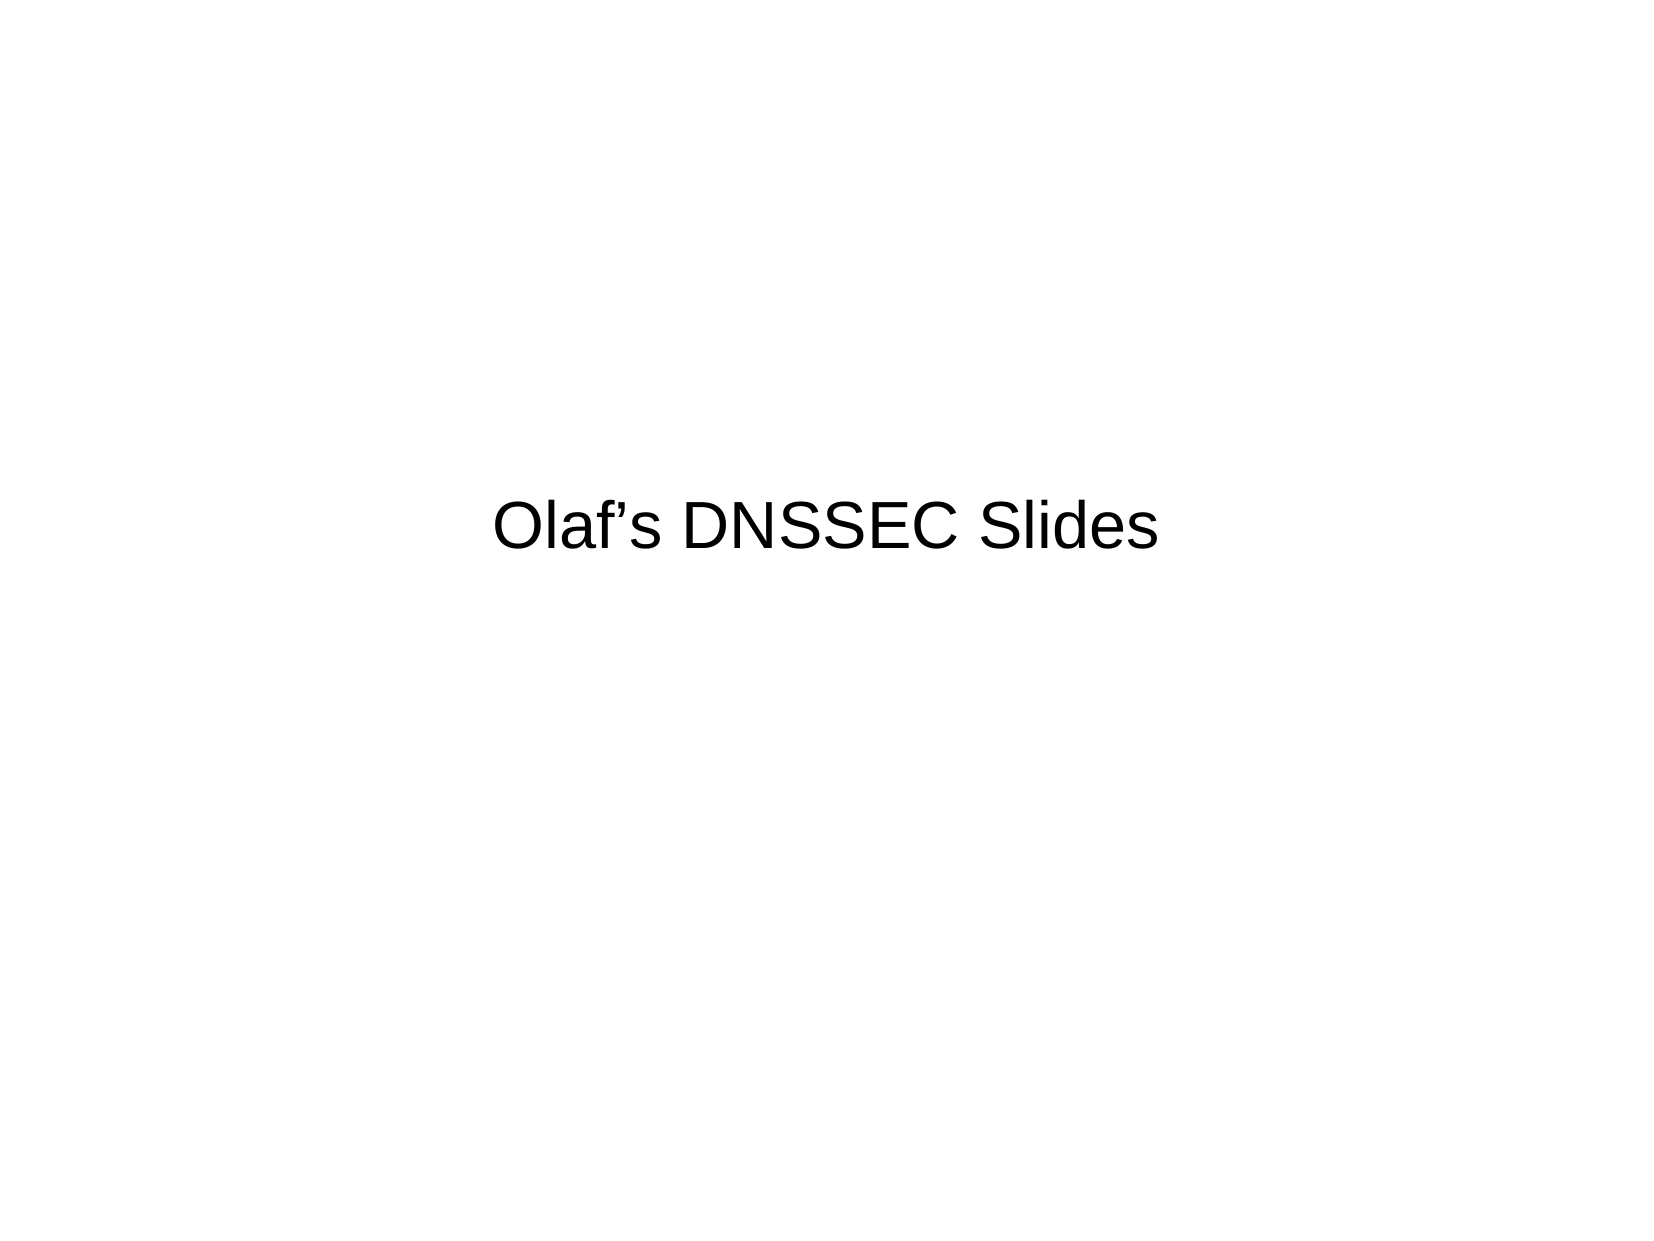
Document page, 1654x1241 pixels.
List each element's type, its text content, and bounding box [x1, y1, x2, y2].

text_box Olaf’s DNSSEC Slides [82, 49, 1570, 1004]
